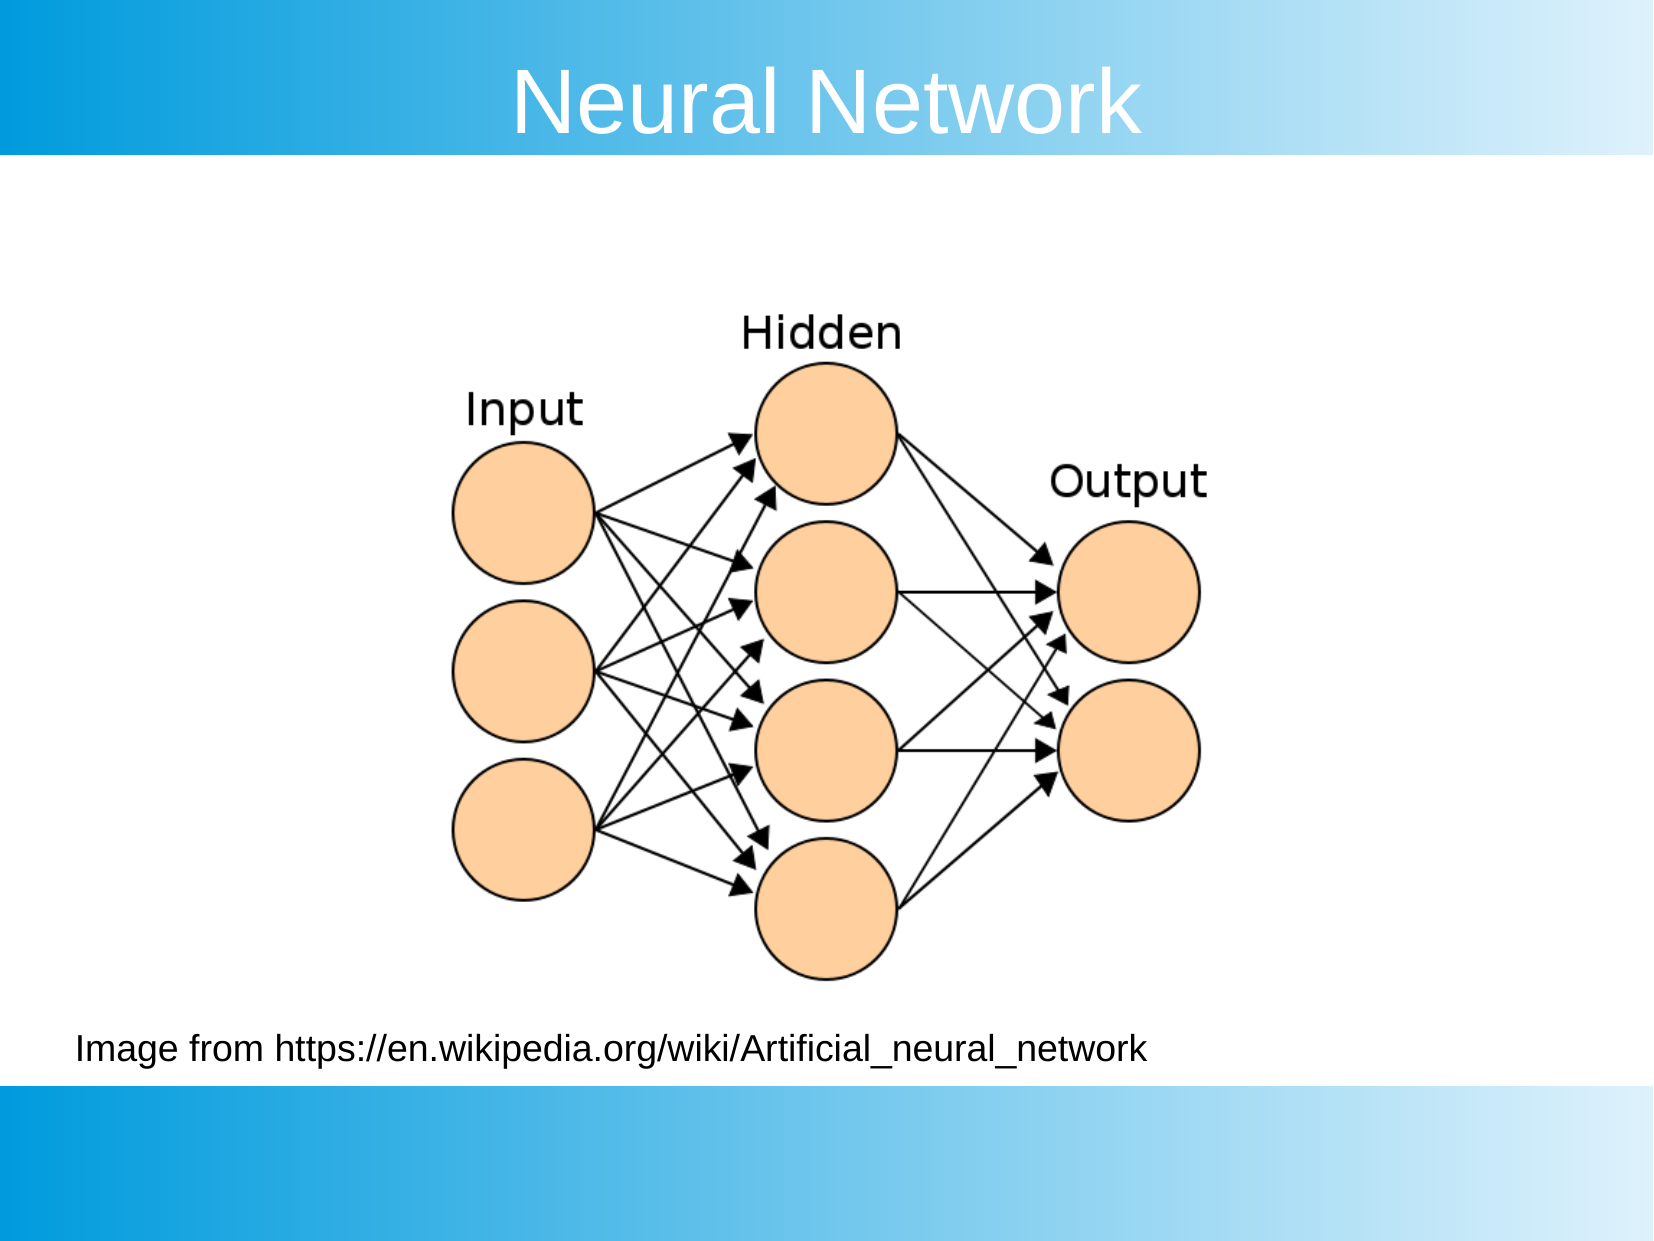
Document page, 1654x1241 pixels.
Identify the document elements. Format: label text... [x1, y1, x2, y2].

picture [423, 290, 1230, 1010]
title Neural Network [82, 49, 1571, 155]
text_box Image from https://en.wikipedia.org/wiki/Artificial_neural_network [60, 1020, 1174, 1077]
